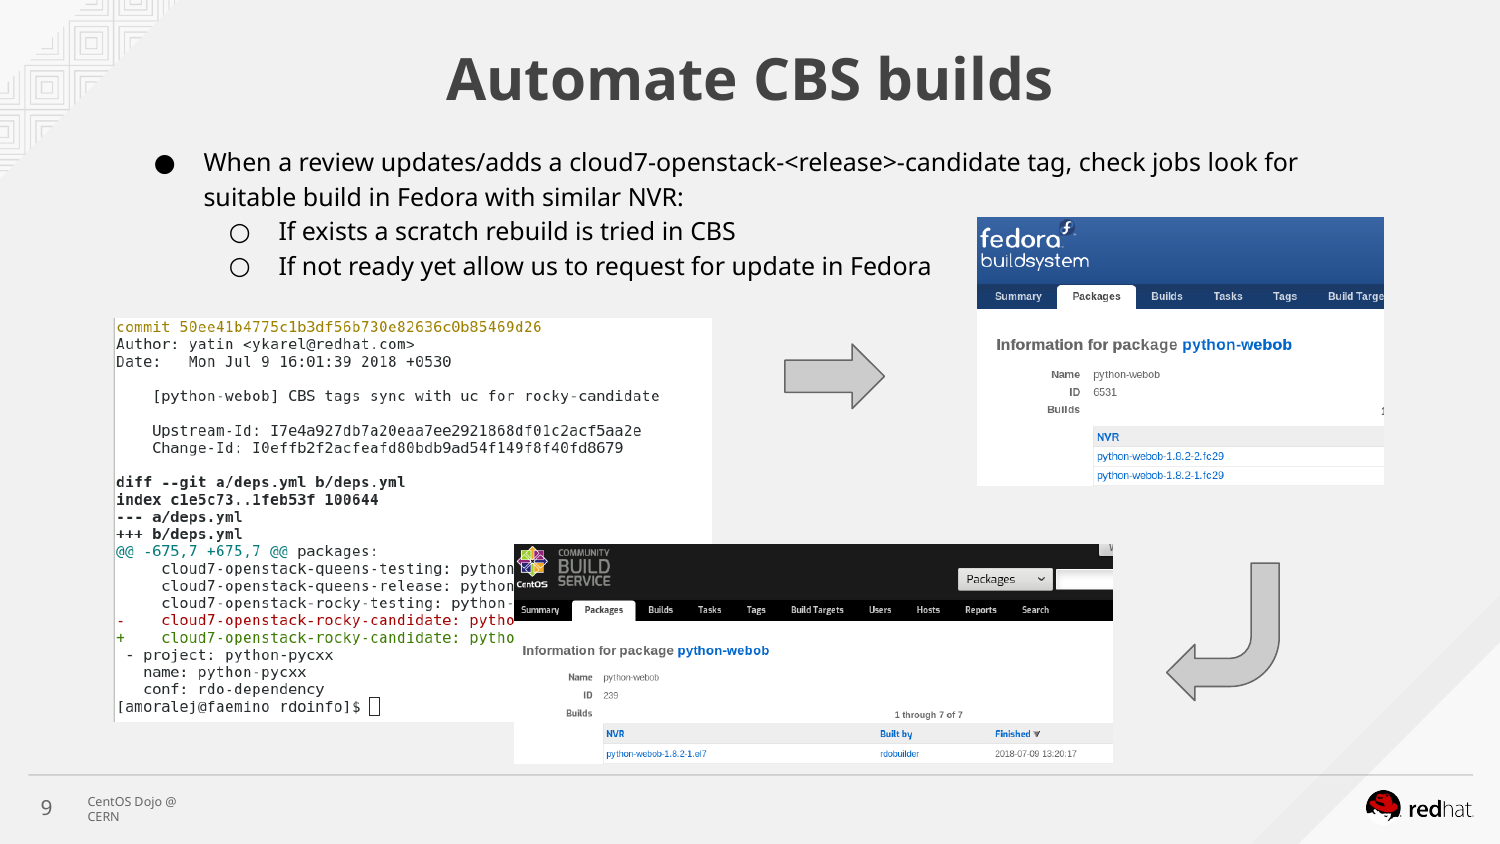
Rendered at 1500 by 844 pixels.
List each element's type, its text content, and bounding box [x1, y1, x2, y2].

text_box [1166, 563, 1280, 701]
list When a review updates/adds a cloud7-openstack-<release>-candidate tag, check jobs look for suitable build in Fedora with similar NVR: If exists a scratch rebuild is tried in CBS If not ready yet allow us to request for update in Fedora [113, 127, 1365, 701]
text_box [784, 344, 885, 409]
title Automate CBS builds [135, 0, 1365, 128]
picture [0, 0, 1500, 844]
slide_number 1 [16, 776, 77, 842]
